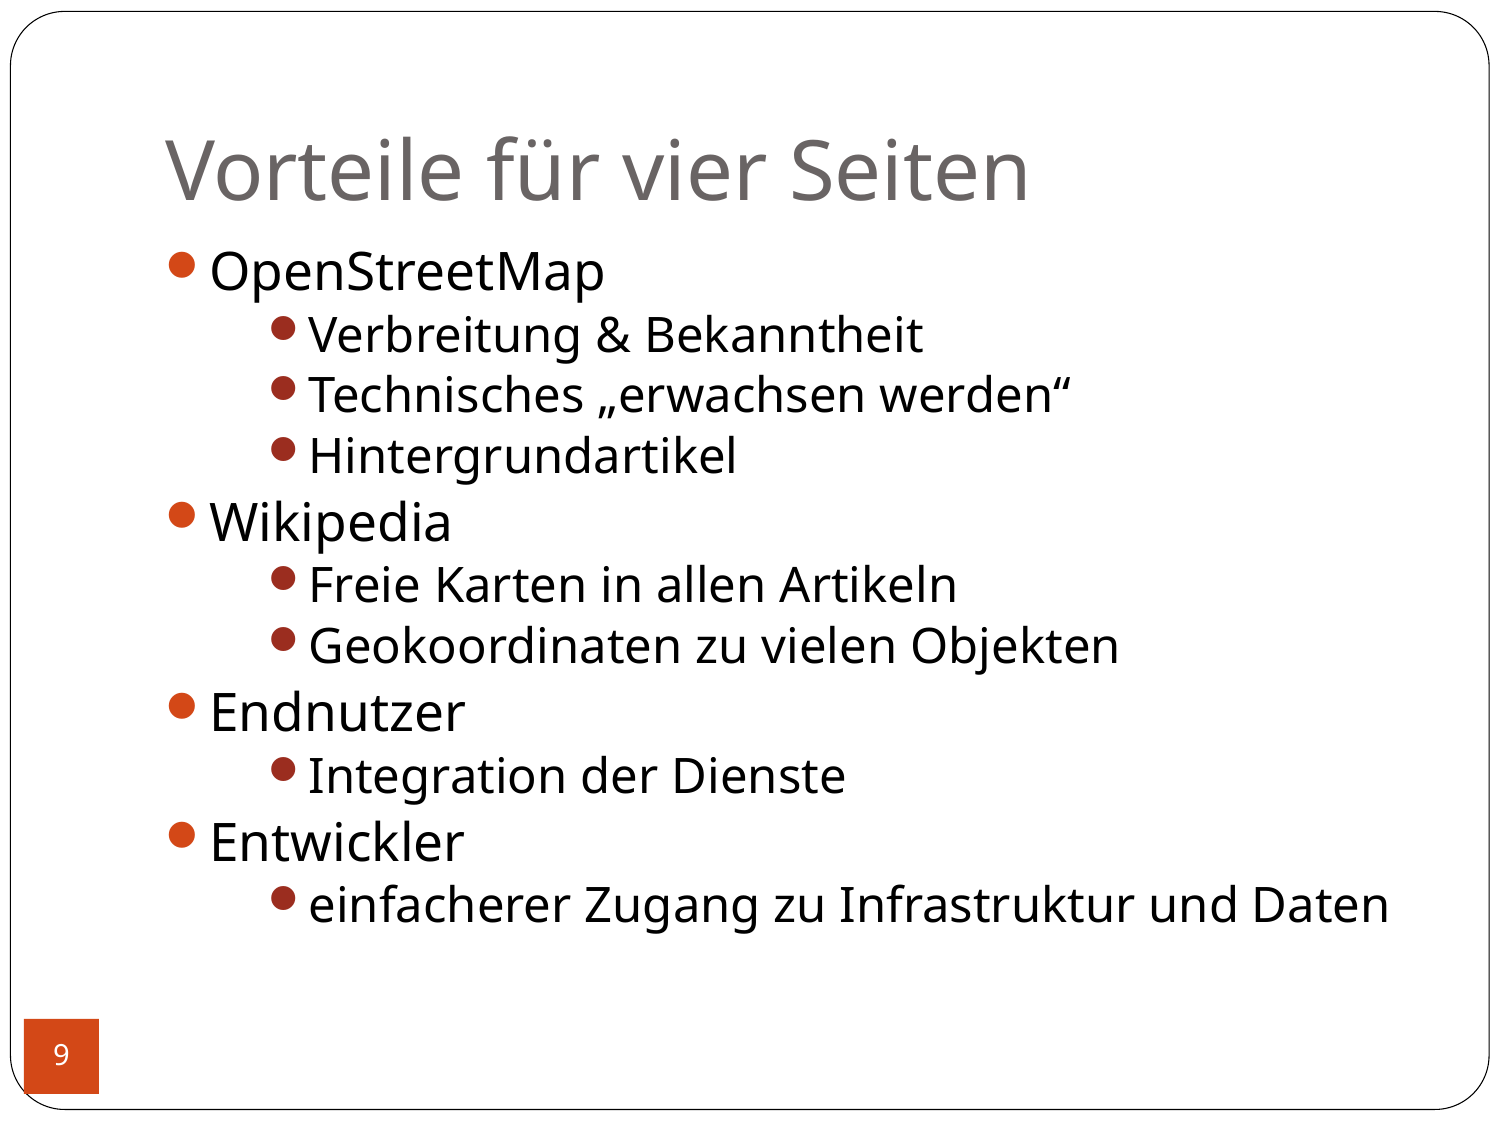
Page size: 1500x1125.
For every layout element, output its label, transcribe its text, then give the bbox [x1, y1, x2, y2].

title Vorteile für vier Seiten [150, 45, 1426, 233]
list OpenStreetMap Verbreitung & Bekanntheit Technisches „erwachsen werden“ Hintergrundartikel Wikipedia Freie Karten in allen Artikeln Geokoordinaten zu vielen Objekten Endnutzer Integration der Dienste Entwickler einfacherer Zugang zu Infrastruktur und Daten [150, 237, 1426, 988]
text_box 9 [23, 1018, 99, 1094]
